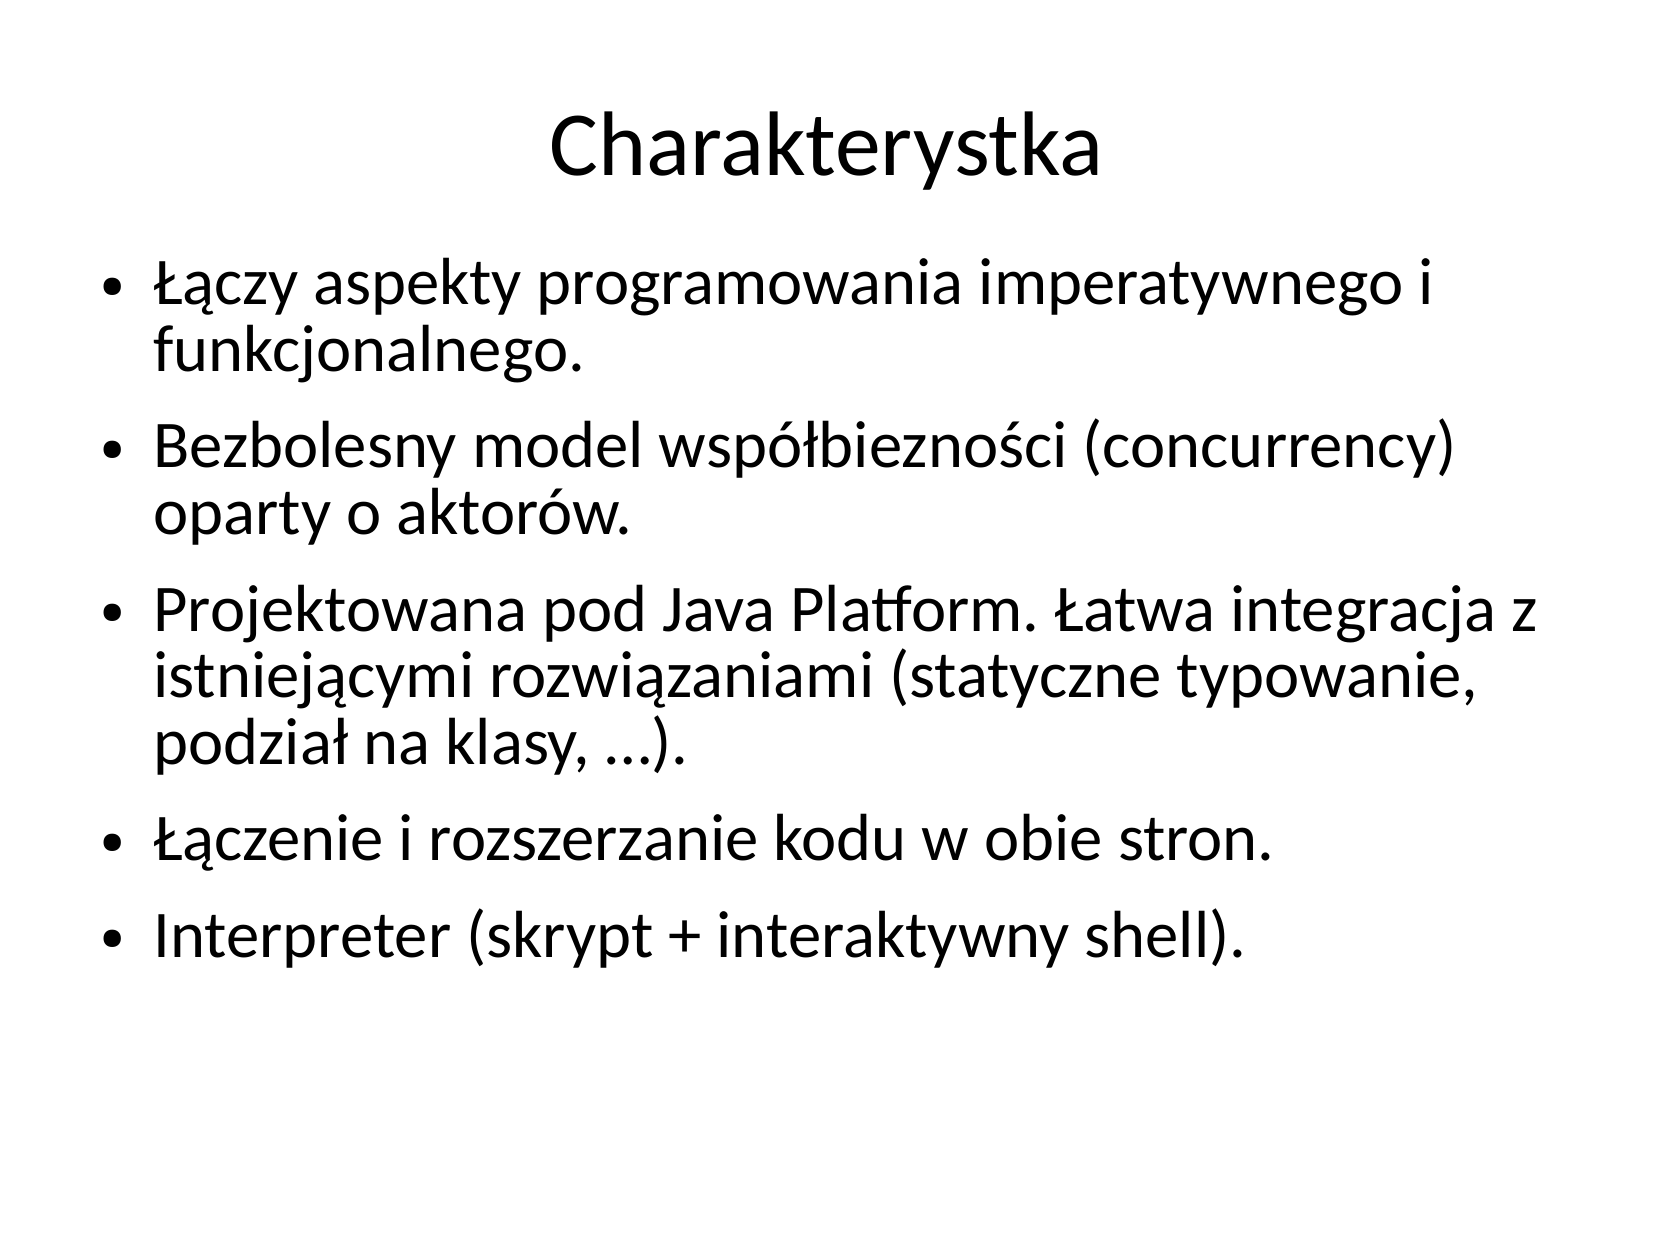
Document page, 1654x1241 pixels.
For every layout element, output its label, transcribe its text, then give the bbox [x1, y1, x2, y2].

title Charakterystka [82, 56, 1571, 250]
list Łączy aspekty programowania imperatywnego i funkcjonalnego. Bezbolesny model współbiezności (concurrency) oparty o aktorów. Projektowana pod Java Platform. Łatwa integracja z istniejącymi rozwiązaniami (statyczne typowanie, podział na klasy, …). Łączenie i rozszerzanie kodu w obie stron. Interpreter (skrypt + interaktywny shell). [82, 254, 1571, 1107]
